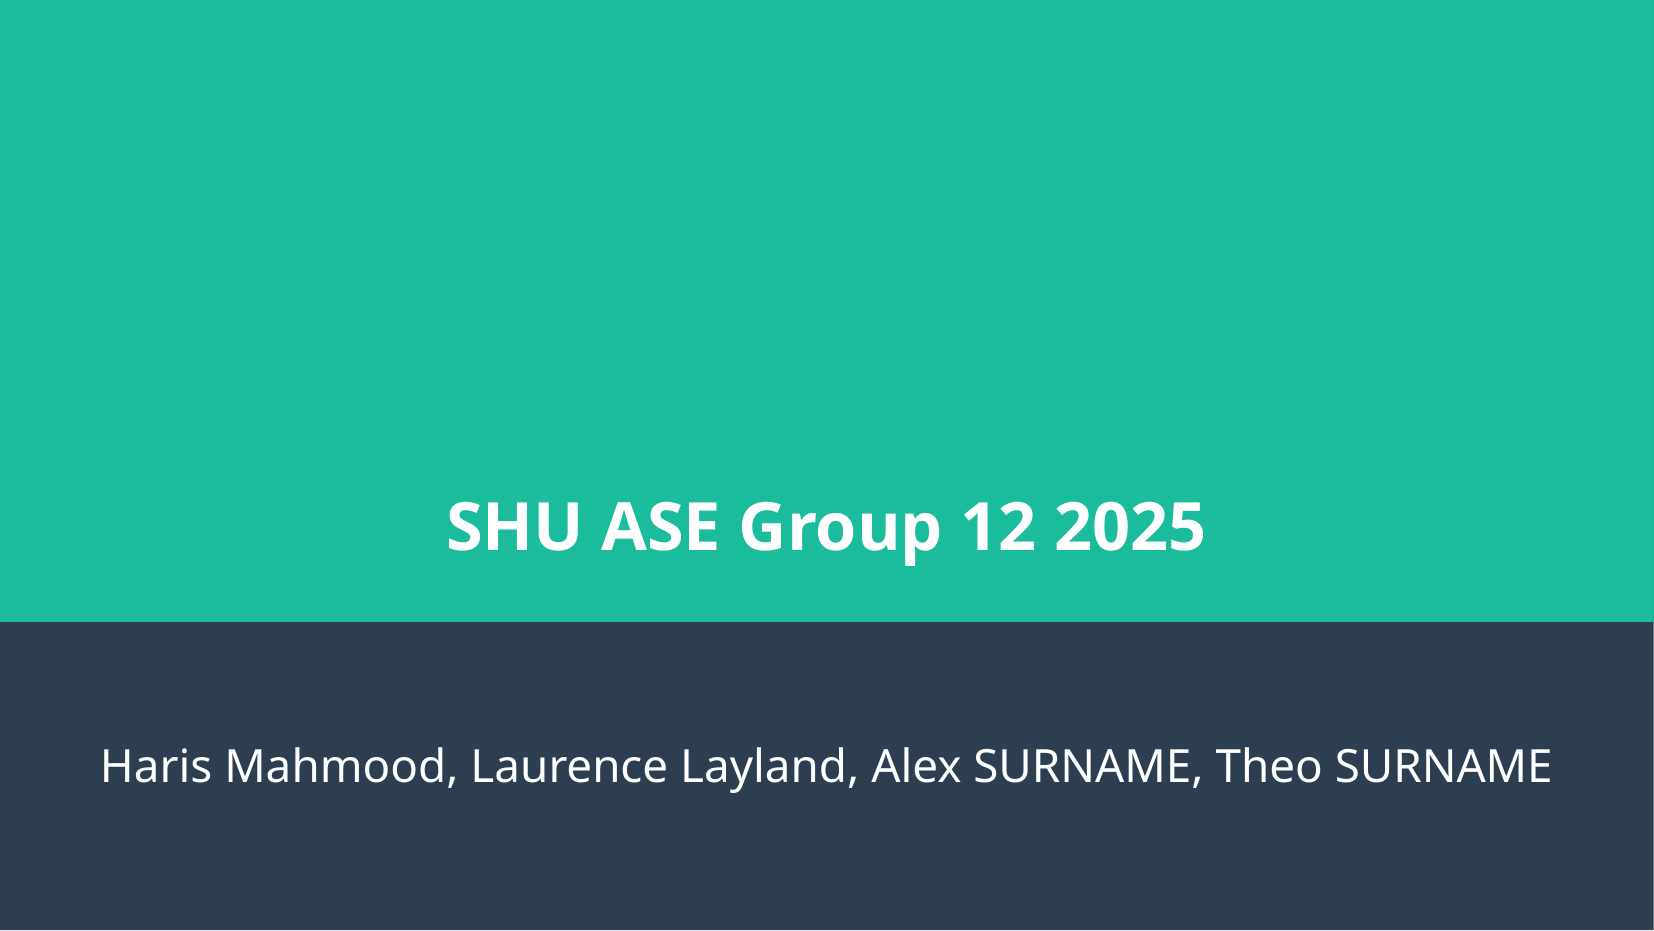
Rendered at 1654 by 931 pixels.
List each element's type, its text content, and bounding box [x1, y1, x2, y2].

title SHU ASE Group 12 2025 [59, 465, 1595, 583]
subtitle Haris Mahmood, Laurence Layland, Alex SURNAME, Theo SURNAME [59, 642, 1595, 886]
